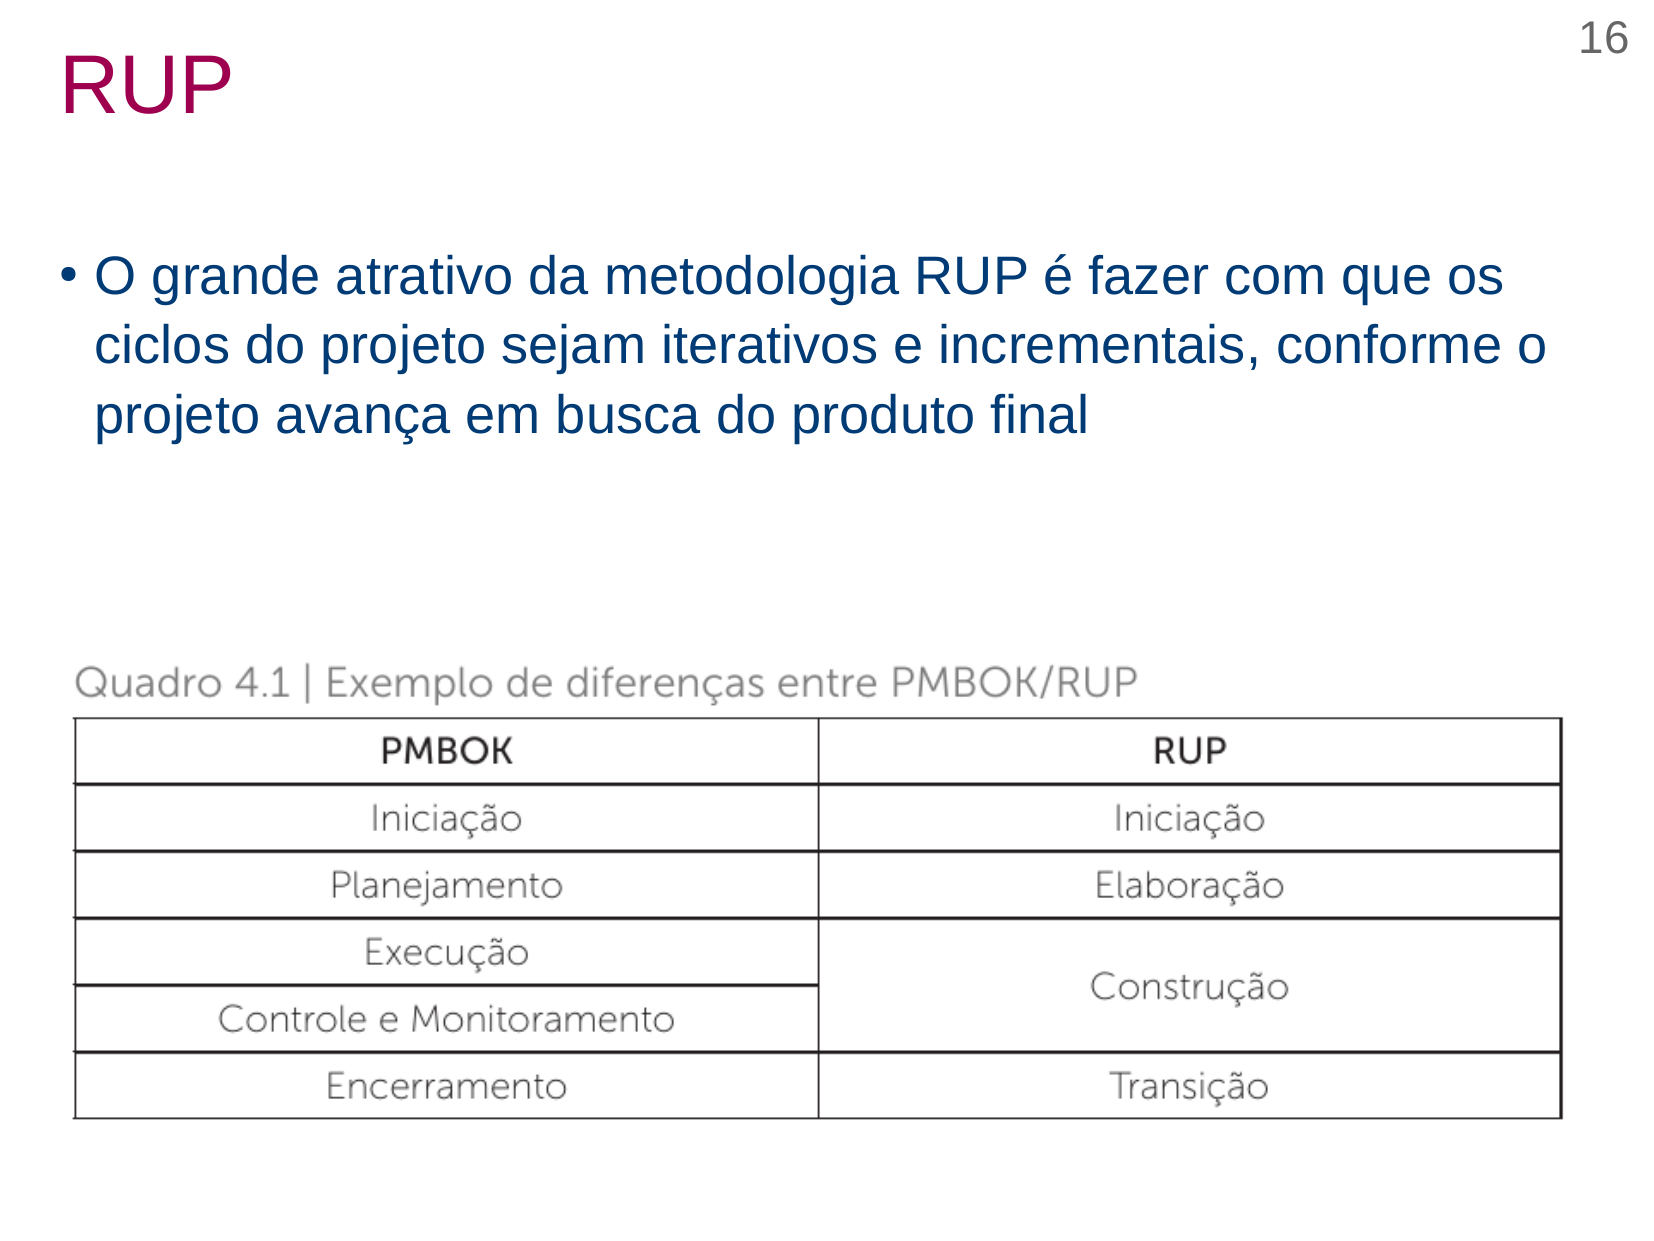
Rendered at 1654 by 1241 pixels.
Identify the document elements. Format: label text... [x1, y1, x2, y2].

title RUP [59, 29, 1595, 148]
list O grande atrativo da metodologia RUP é fazer com que os ciclos do projeto sejam iterativos e incrementais, conforme o projeto avança em busca do produto final [59, 236, 1595, 1211]
picture [68, 661, 1570, 1123]
